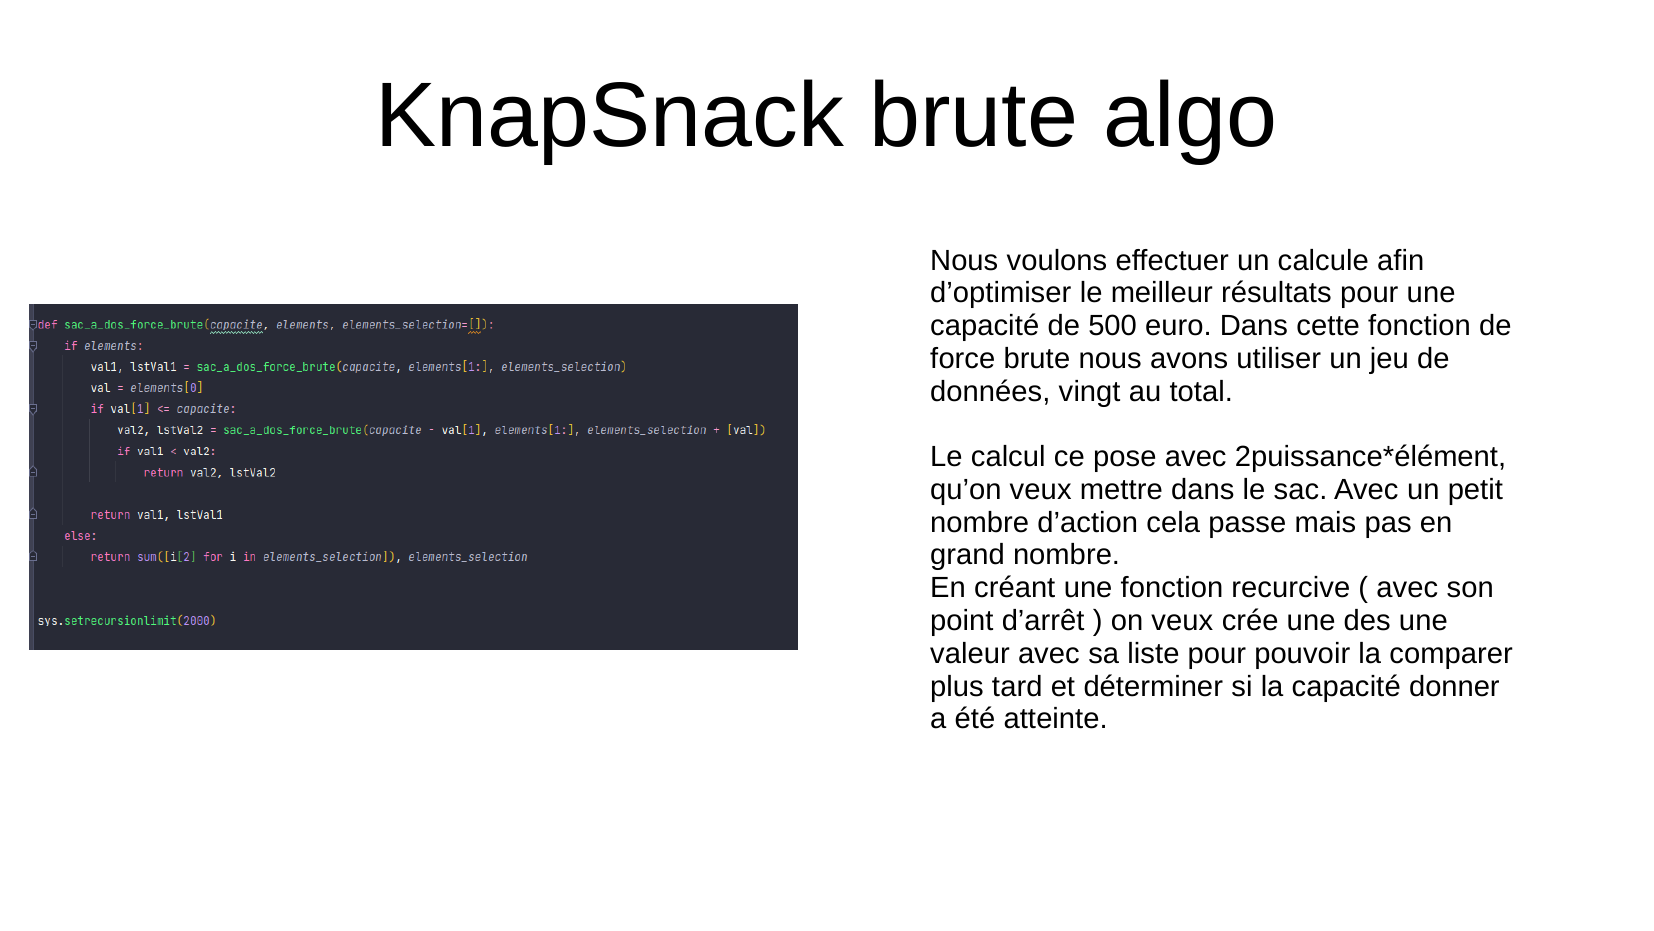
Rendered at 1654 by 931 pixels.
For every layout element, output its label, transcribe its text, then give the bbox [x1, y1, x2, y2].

text_box Nous voulons effectuer un calcule afin d’optimiser le meilleur résultats pour une capacité de 500 euro. Dans cette fonction de force brute nous avons utiliser un jeu de données, vingt au total. Le calcul ce pose avec 2puissance*élément, qu’on veux mettre dans le sac. Avec un petit nombre d’action cela passe mais pas en grand nombre. En créant une fonction recurcive ( avec son point d’arrêt ) on veux crée une des une valeur avec sa liste pour pouvoir la comparer plus tard et déterminer si la capacité donner a été atteinte. [915, 236, 1536, 907]
picture [29, 304, 798, 650]
title KnapSnack brute algo [82, 37, 1571, 193]
